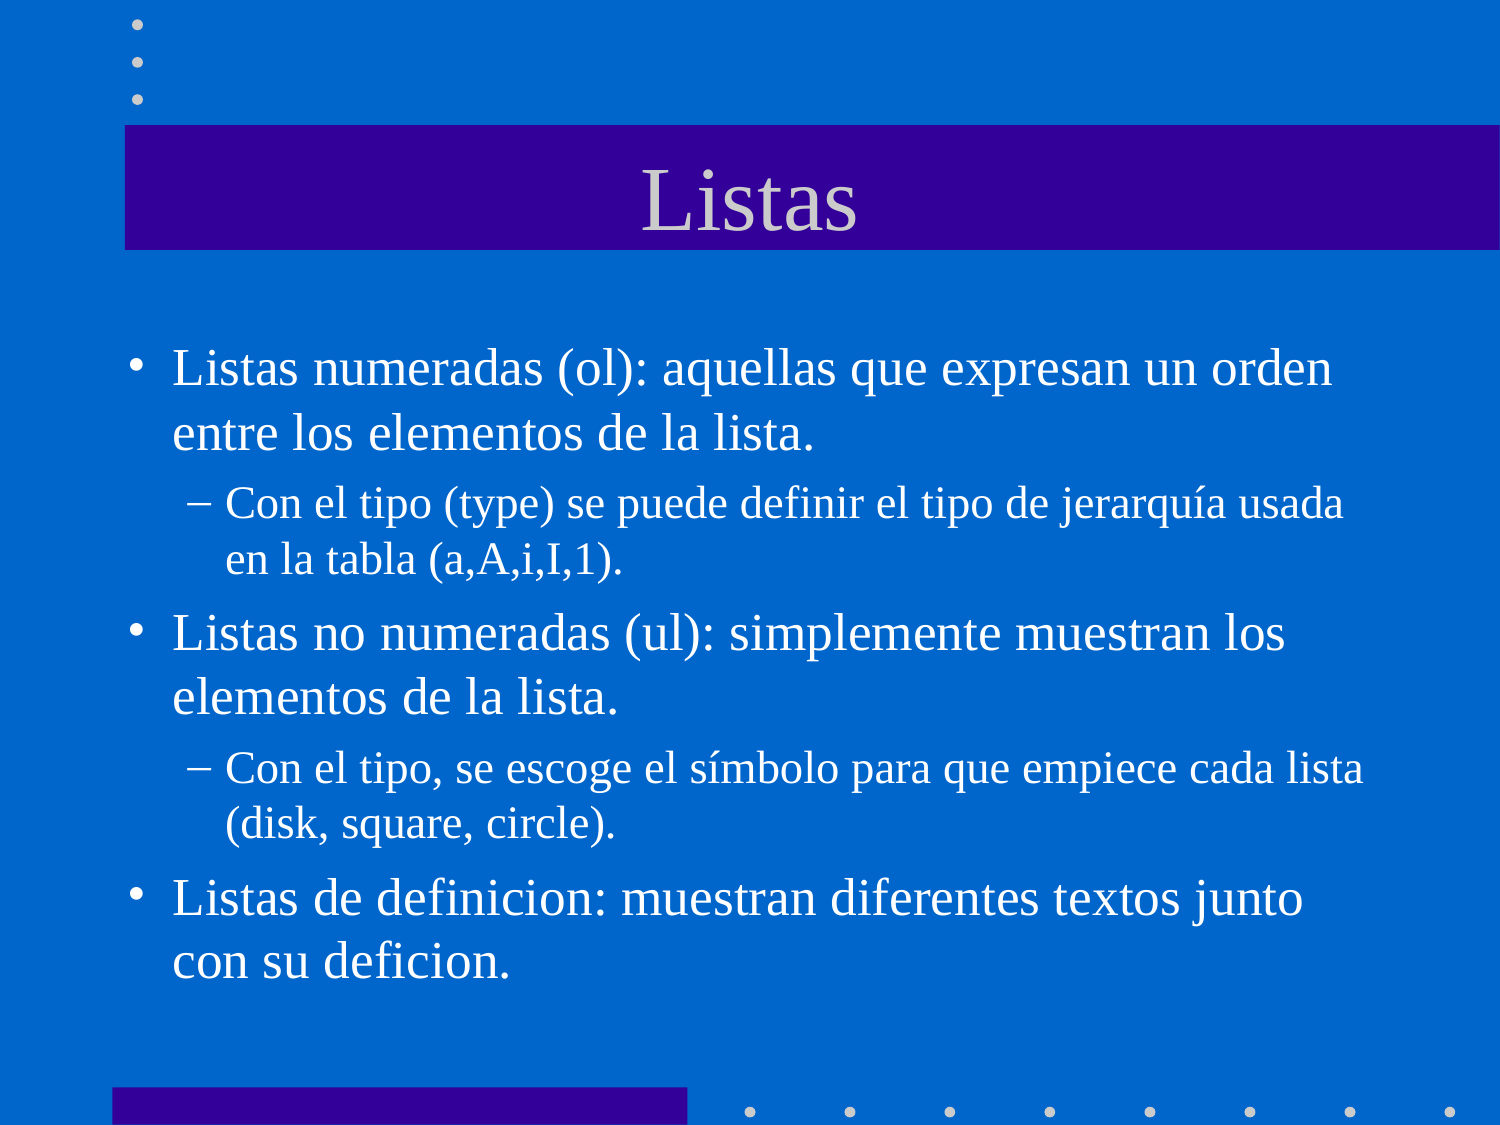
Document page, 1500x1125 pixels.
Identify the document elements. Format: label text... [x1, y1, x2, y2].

list Listas numeradas (ol): aquellas que expresan un orden entre los elementos de la lista. Con el tipo (type) se puede definir el tipo de jerarquía usada en la tabla (a,A,i,I,1). Listas no numeradas (ul): simplemente muestran los elementos de la lista. Con el tipo, se escoge el símbolo para que empiece cada lista (disk, square, circle). Listas de definicion: muestran diferentes textos junto con su deficion. [112, 324, 1388, 1000]
title Listas [112, 99, 1388, 288]
